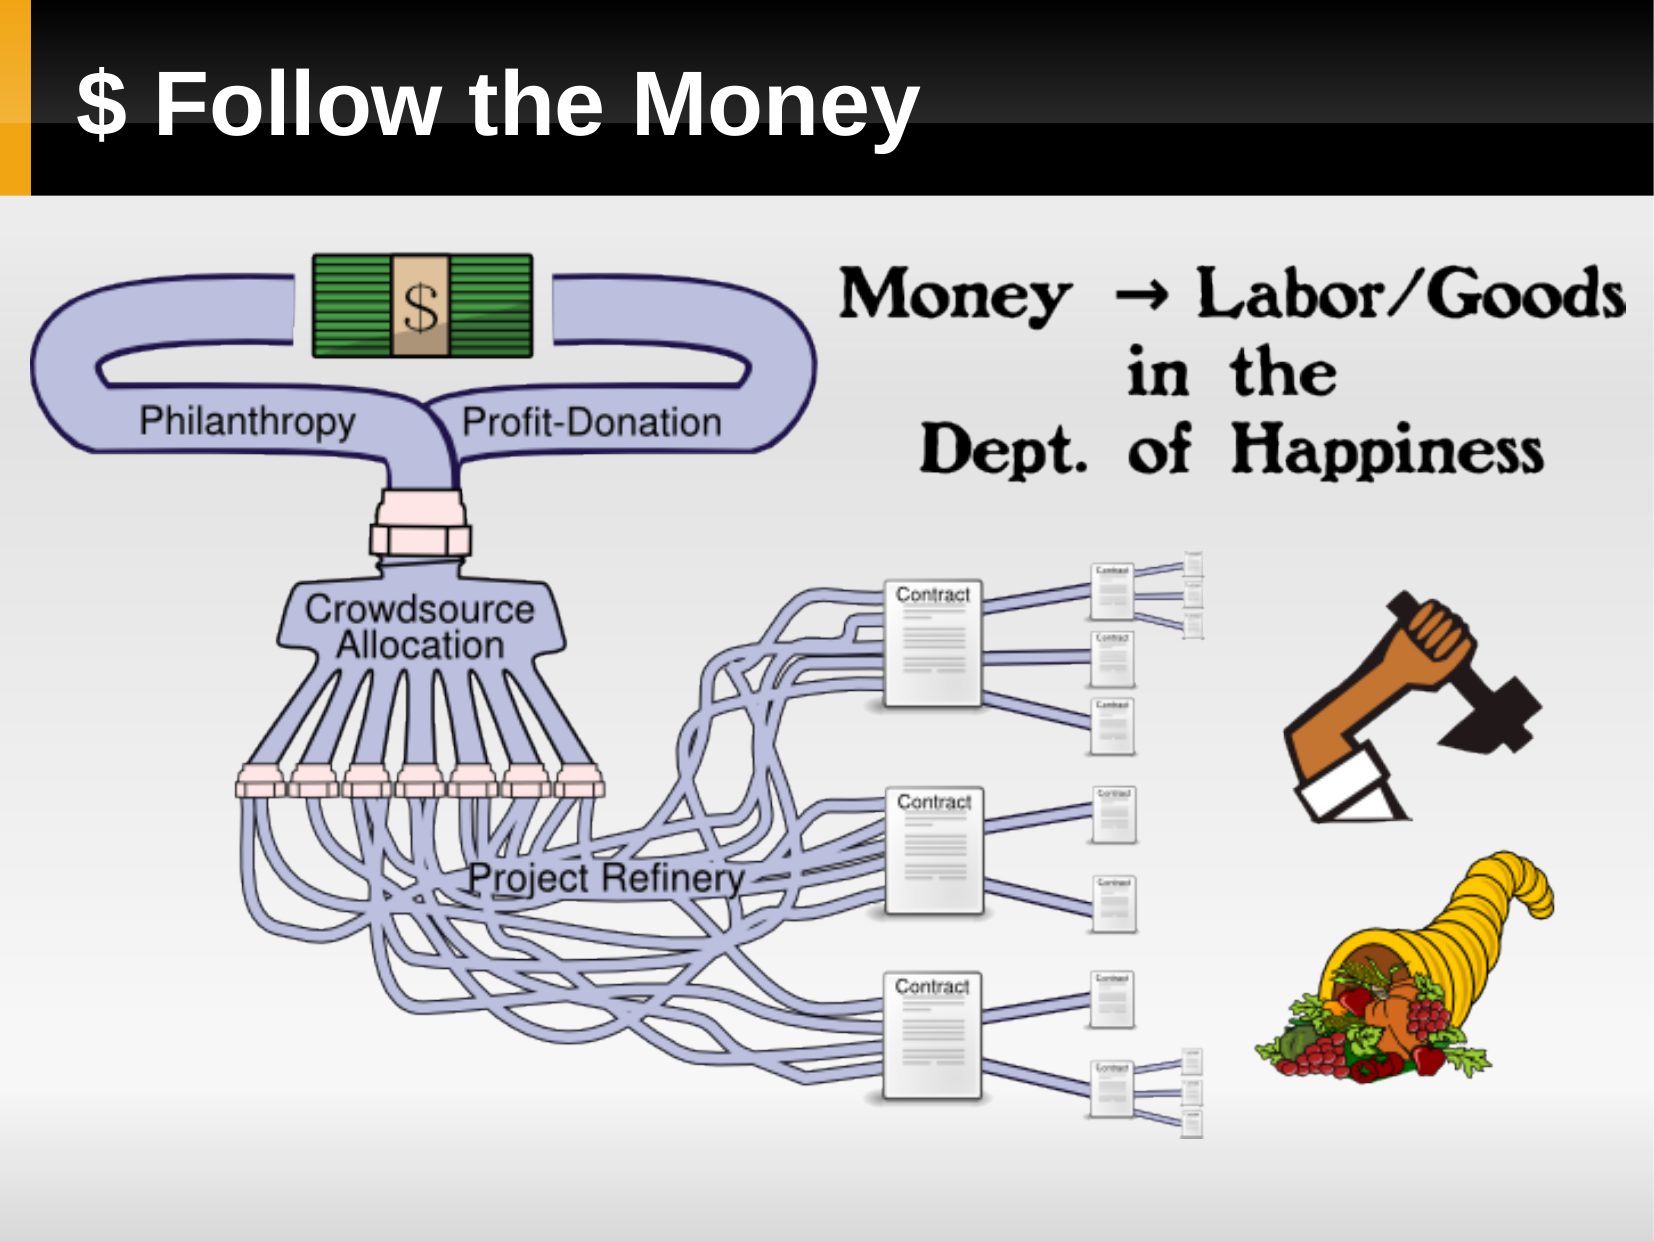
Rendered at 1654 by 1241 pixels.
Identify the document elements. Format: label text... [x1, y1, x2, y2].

title $ Follow the Money [76, 7, 1565, 200]
picture [0, 0, 1654, 1241]
